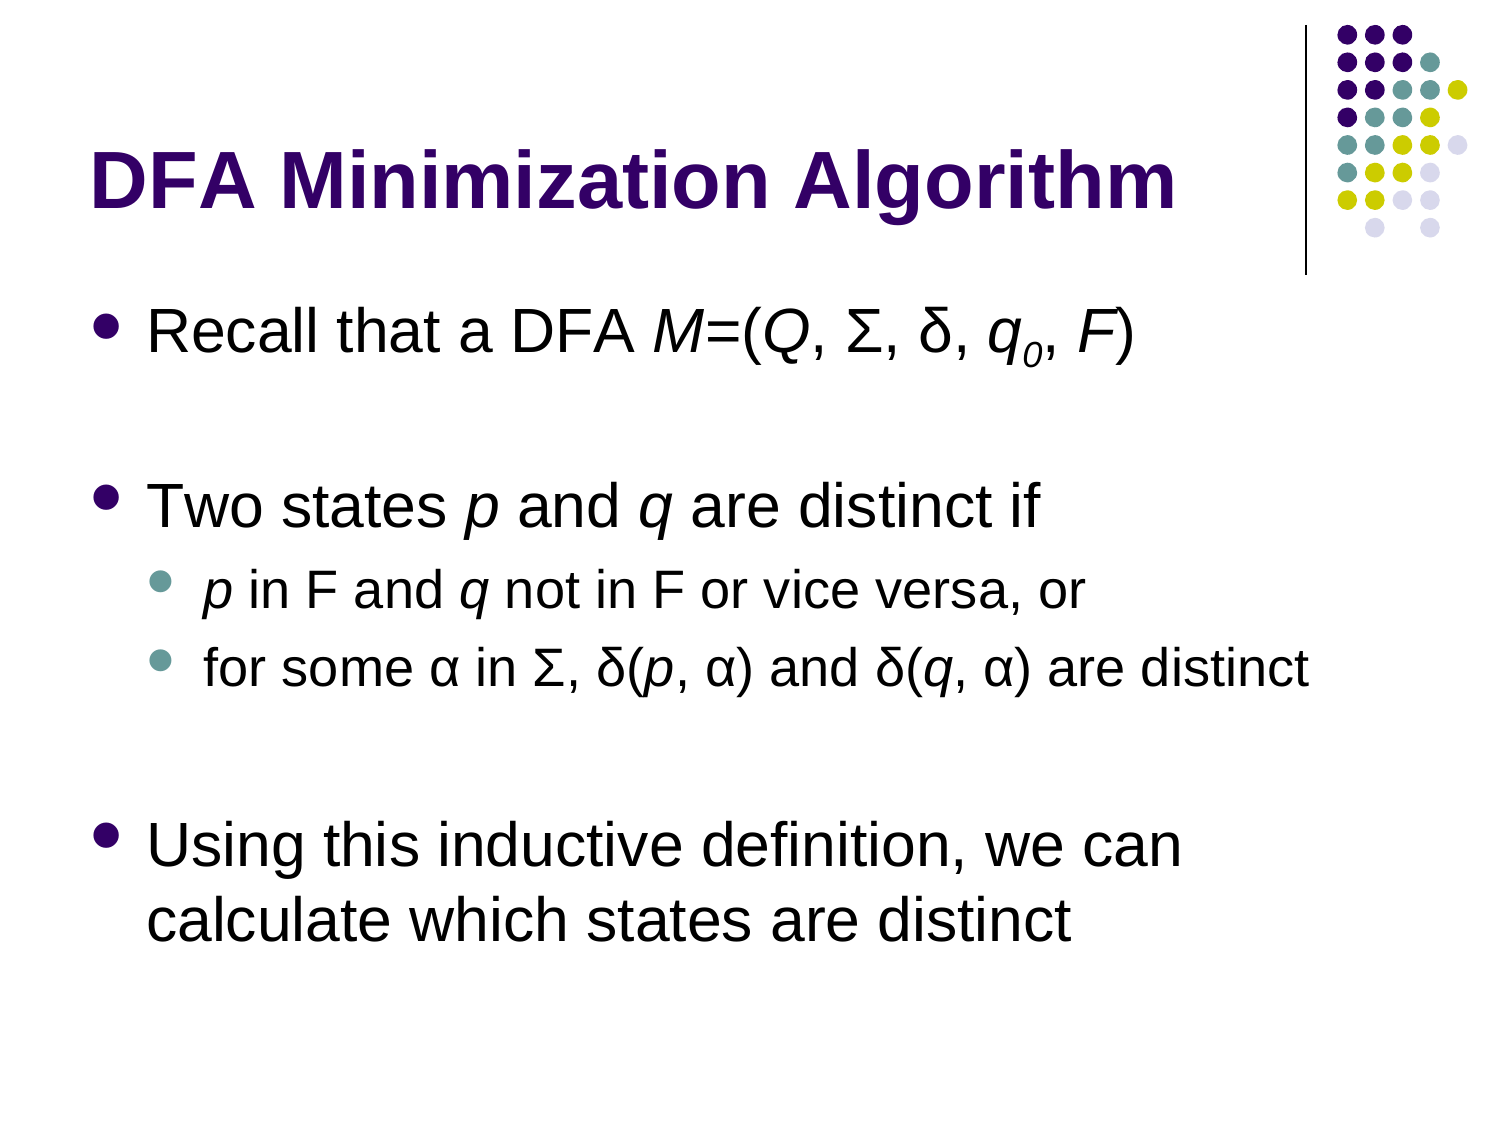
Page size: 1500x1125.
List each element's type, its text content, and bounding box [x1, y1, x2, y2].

title DFA Minimization Algorithm [74, 20, 1313, 233]
list Recall that a DFA M=(Q, Σ, δ, q0, F) Two states p and q are distinct if p in F and q not in F or vice versa, or for some α in Σ, δ(p, α) and δ(q, α) are distinct Using this inductive definition, we can calculate which states are distinct [75, 282, 1426, 1006]
